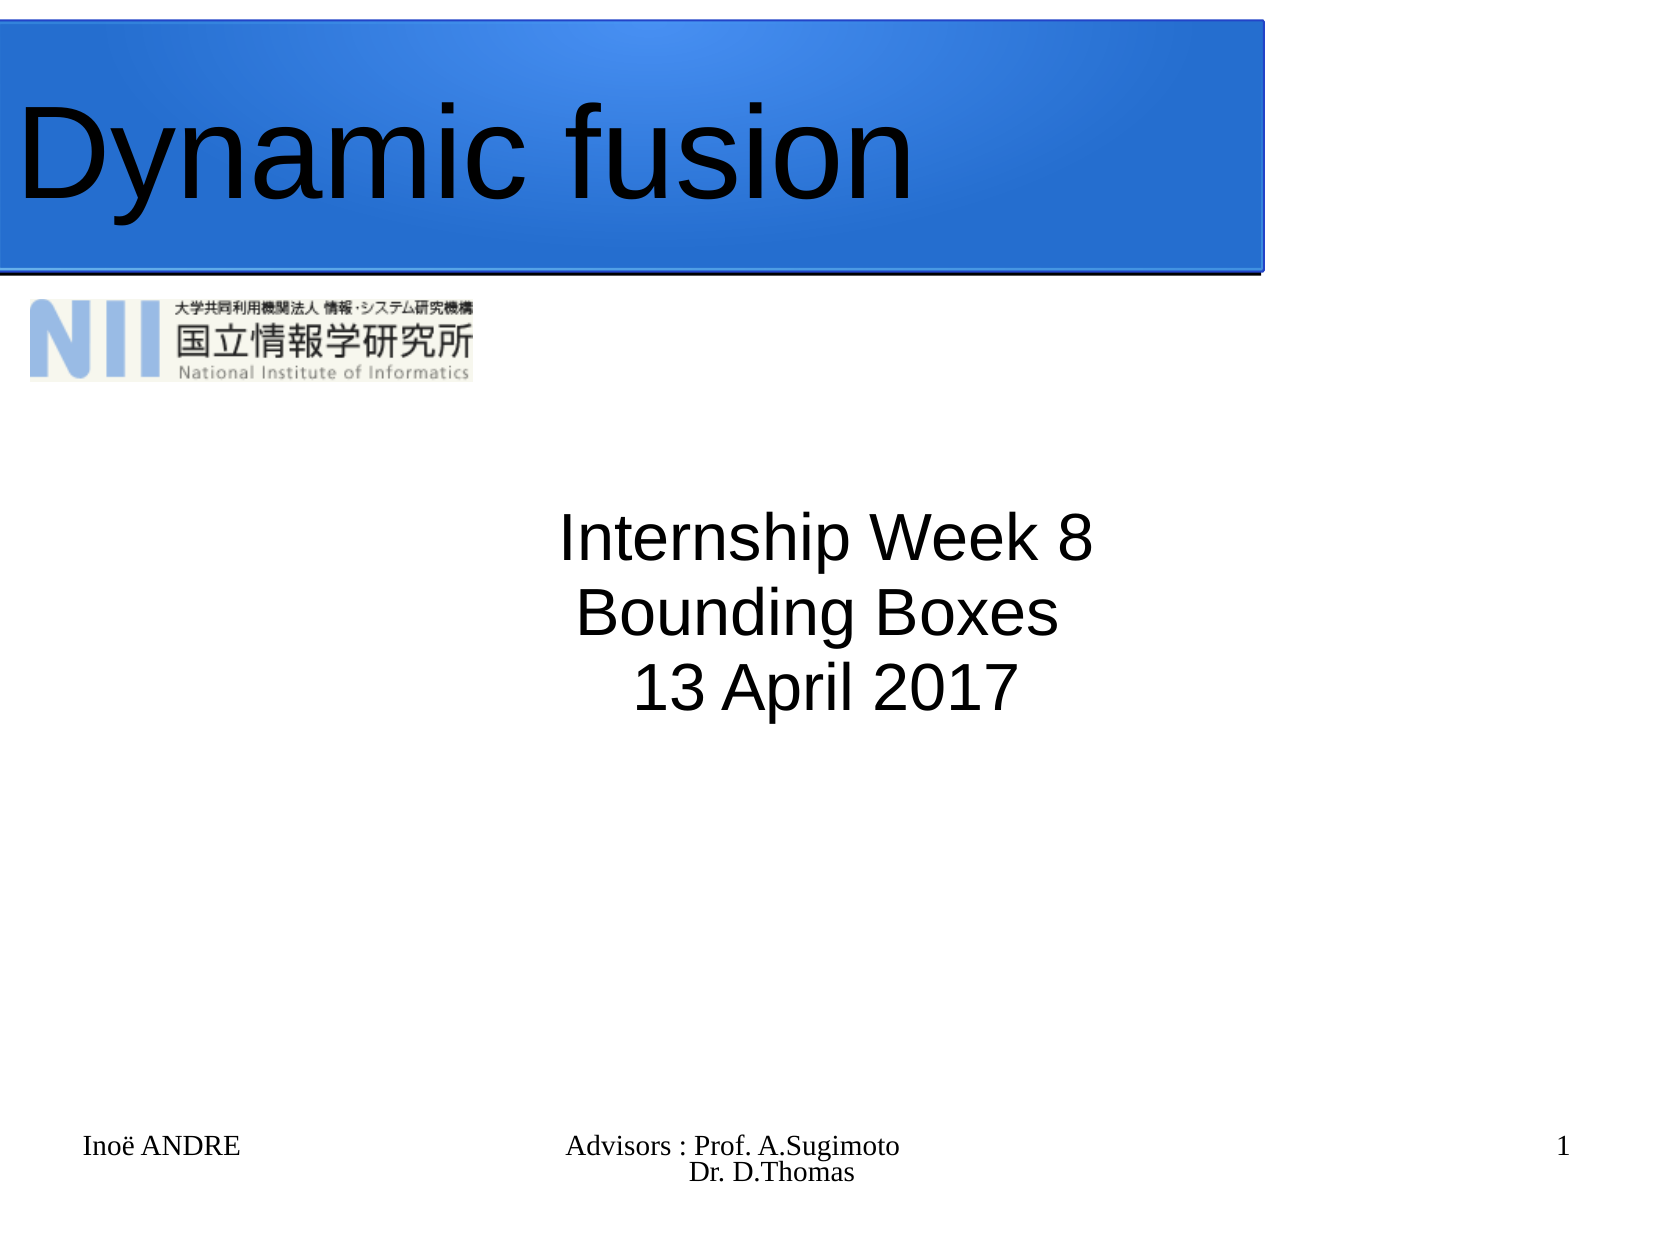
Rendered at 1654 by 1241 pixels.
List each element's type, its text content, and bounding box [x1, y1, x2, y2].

subtitle Internship Week 8 Bounding Boxes 13 April 2017 [82, 290, 1571, 1010]
title Dynamic fusion [15, 58, 1249, 247]
picture [30, 299, 473, 382]
